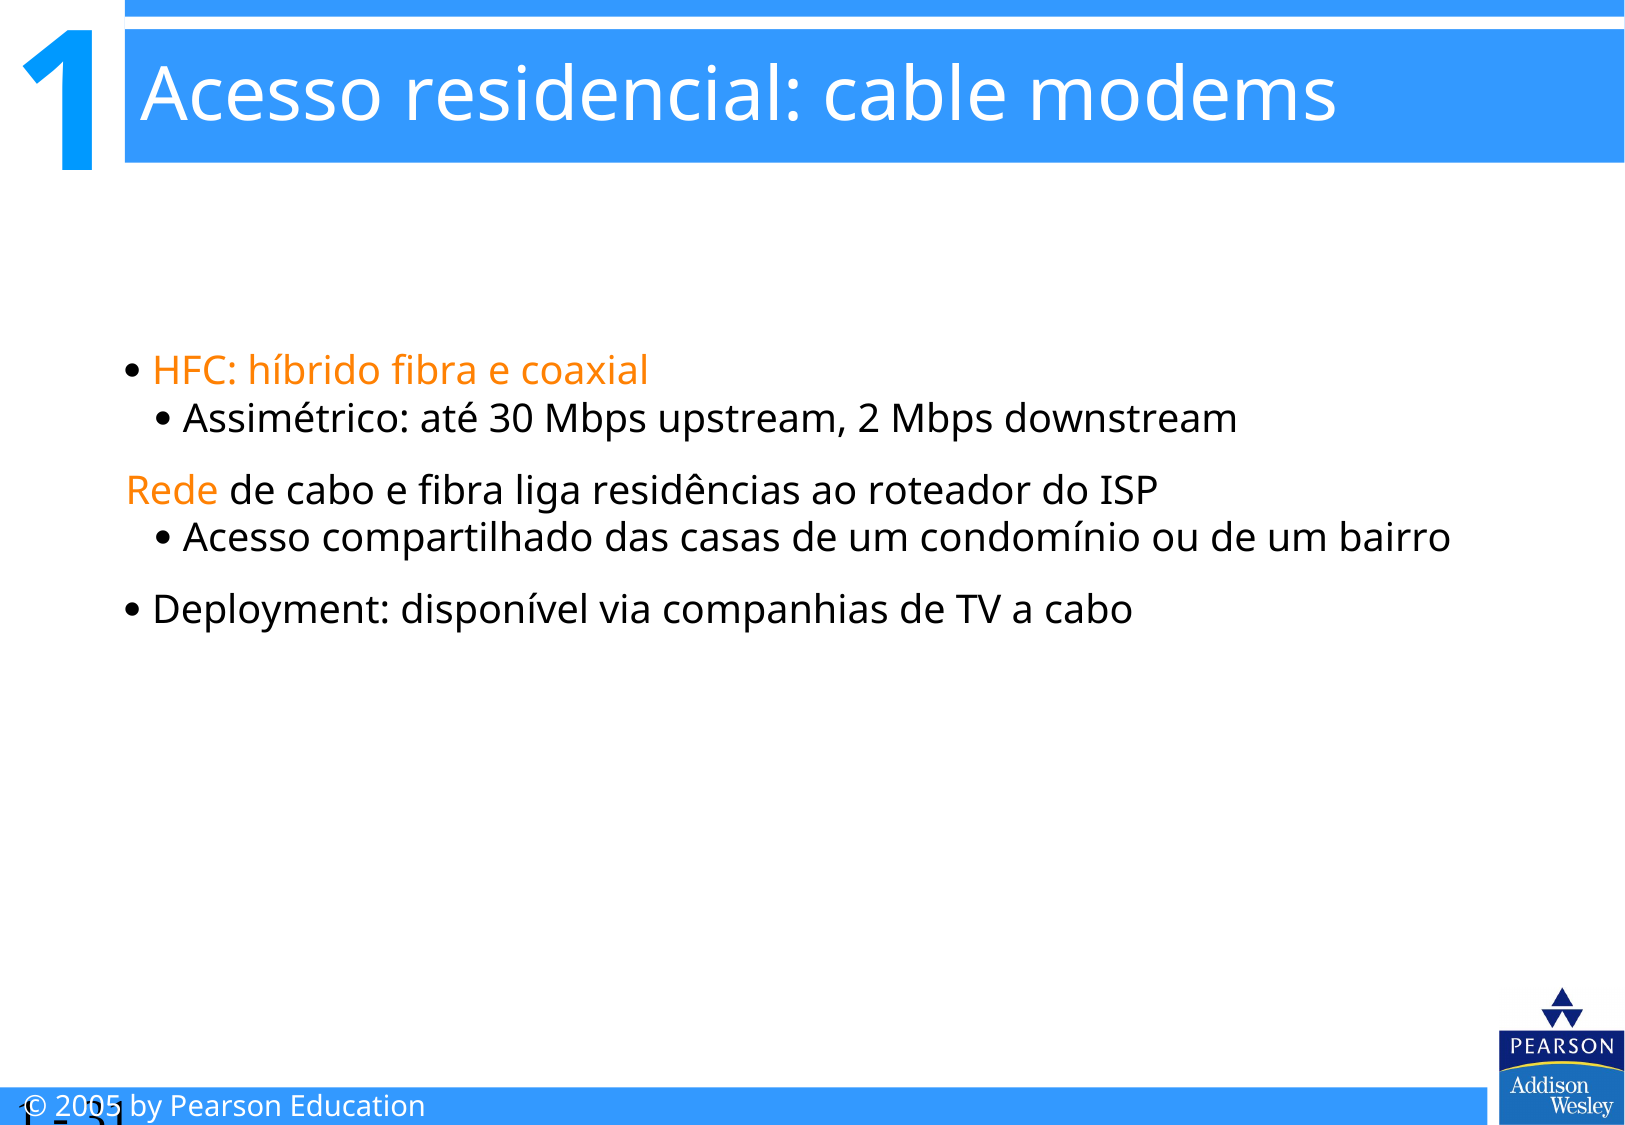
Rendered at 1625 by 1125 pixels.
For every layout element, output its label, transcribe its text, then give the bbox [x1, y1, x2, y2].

list  HFC: híbrido fibra e coaxial  Assimétrico: até 30 Mbps upstream, 2 Mbps downstream Rede de cabo e fibra liga residências ao roteador do ISP  Acesso compartilhado das casas de um condomínio ou de um bairro  Deployment: disponível via companhias de TV a cabo [110, 337, 1478, 726]
text_box Acesso residencial: cable modems [125, 37, 1625, 138]
picture [1499, 987, 1625, 1125]
